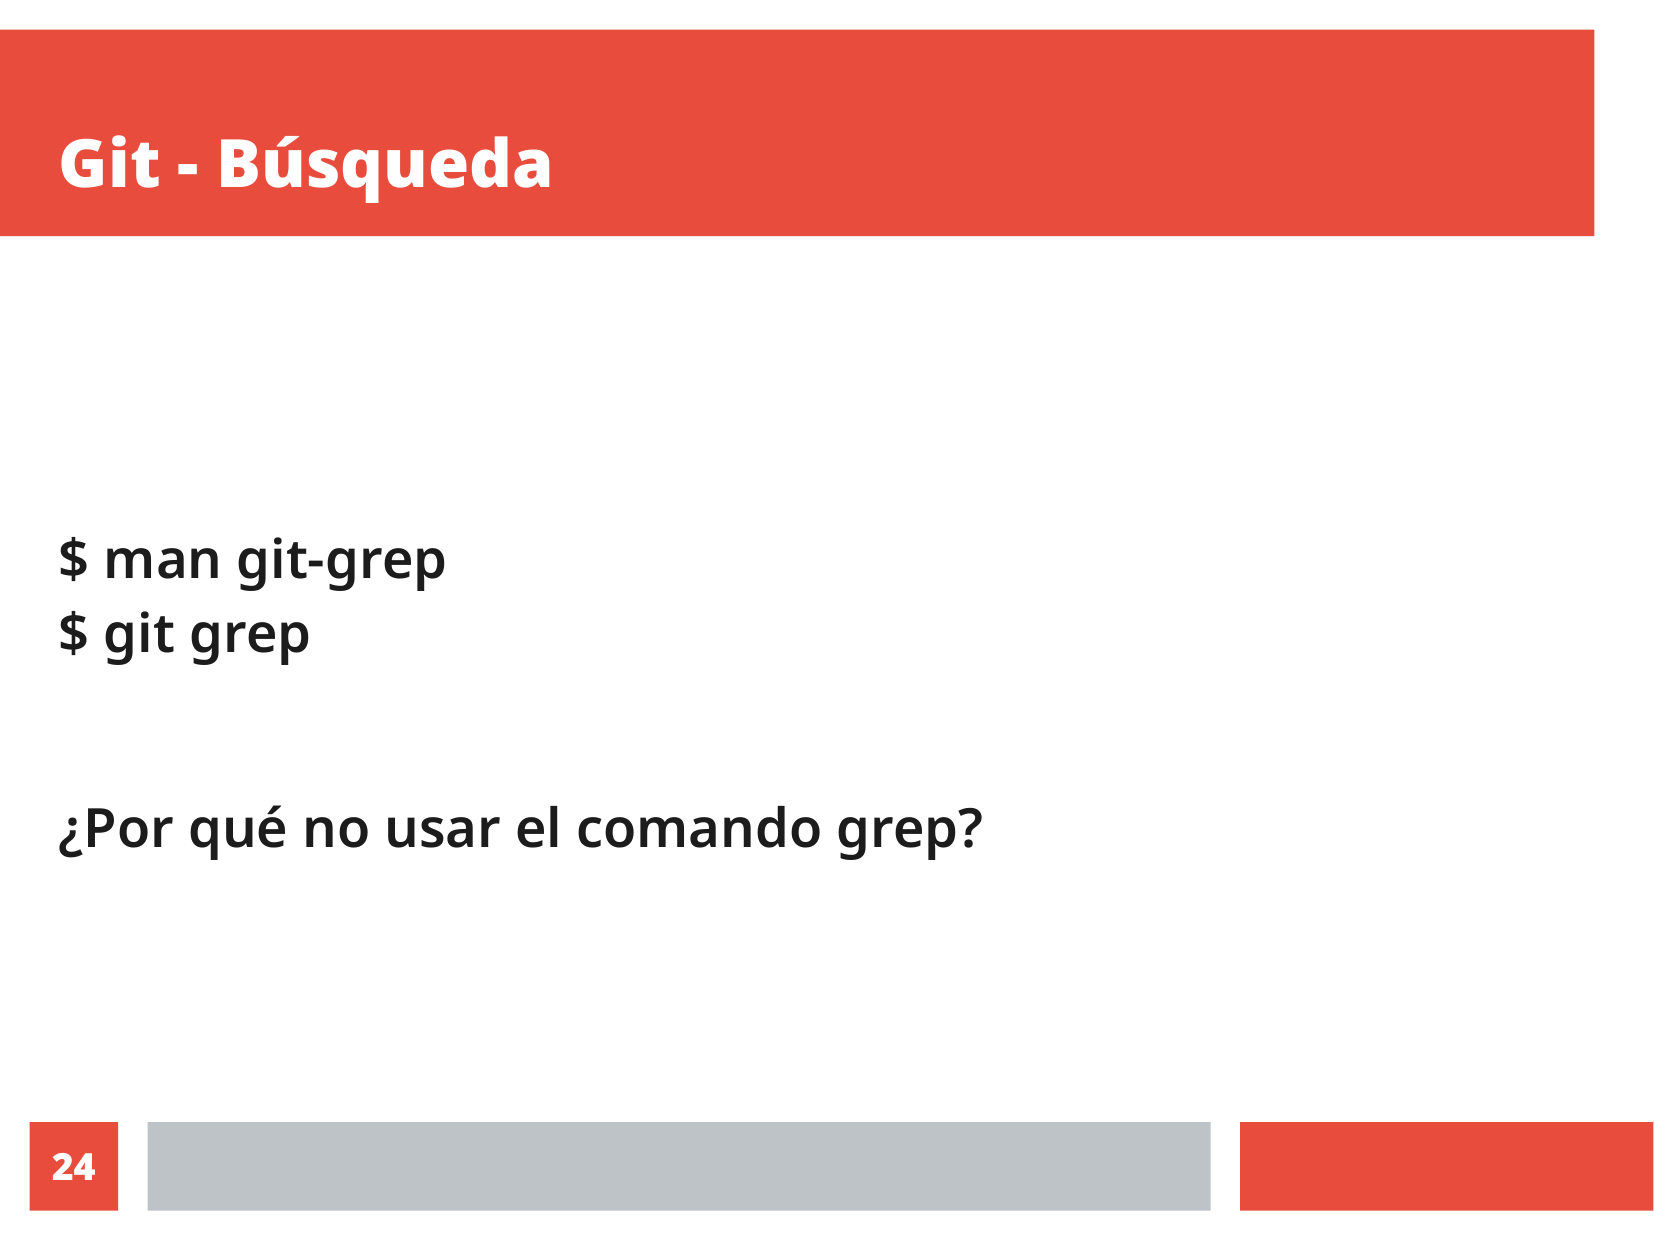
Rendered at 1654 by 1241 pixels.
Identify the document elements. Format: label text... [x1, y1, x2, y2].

title Git - Búsqueda [59, 59, 1595, 207]
list $ man git-grep $ git grep ¿Por qué no usar el comando grep? [59, 324, 1565, 1093]
